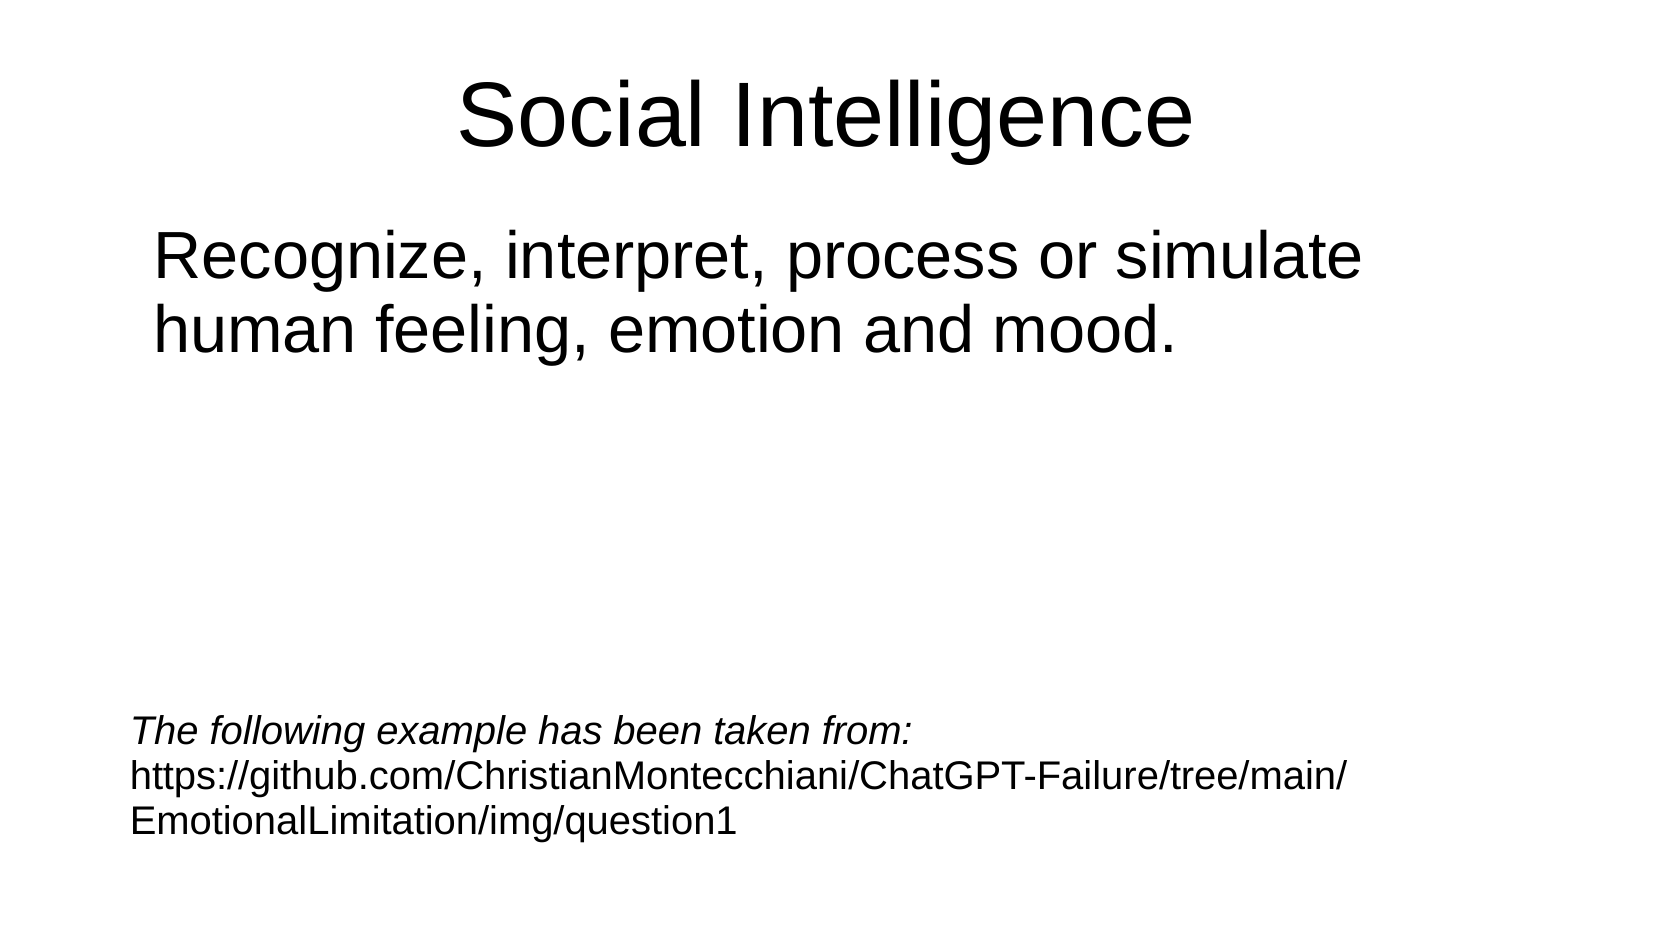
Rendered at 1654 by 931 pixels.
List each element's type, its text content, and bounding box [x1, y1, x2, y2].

list The following example has been taken from: https://github.com/ChristianMontecchiani/ChatGPT-Failure/tree/main/EmotionalLimitation/img/question1 [87, 708, 1576, 846]
list Recognize, interpret, process or simulate human feeling, emotion and mood. [82, 217, 1571, 443]
title Social Intelligence [82, 37, 1571, 193]
